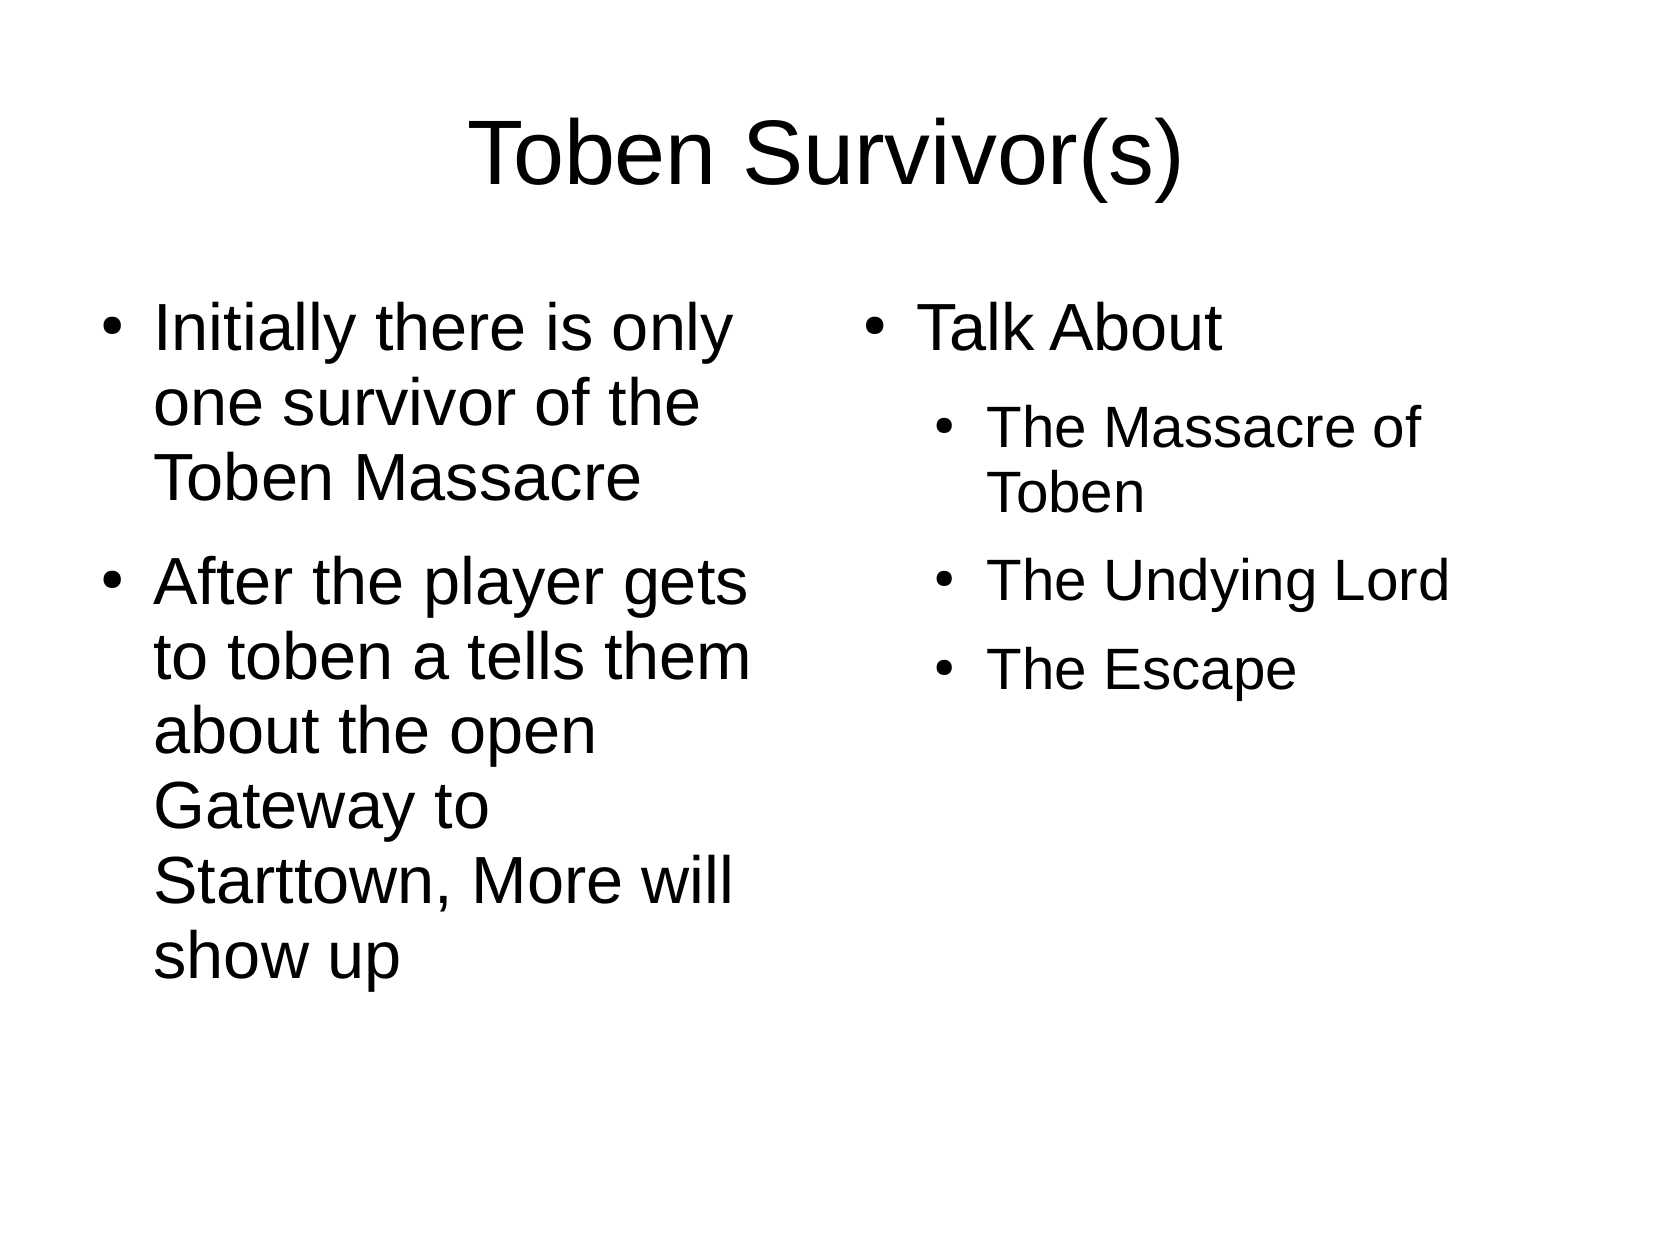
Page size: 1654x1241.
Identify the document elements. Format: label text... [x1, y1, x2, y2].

list Talk About The Massacre of Toben The Undying Lord The Escape [845, 290, 1572, 1109]
title Toben Survivor(s) [82, 56, 1571, 250]
list Initially there is only one survivor of the Toben Massacre After the player gets to toben a tells them about the open Gateway to Starttown, More will show up [82, 290, 809, 1109]
